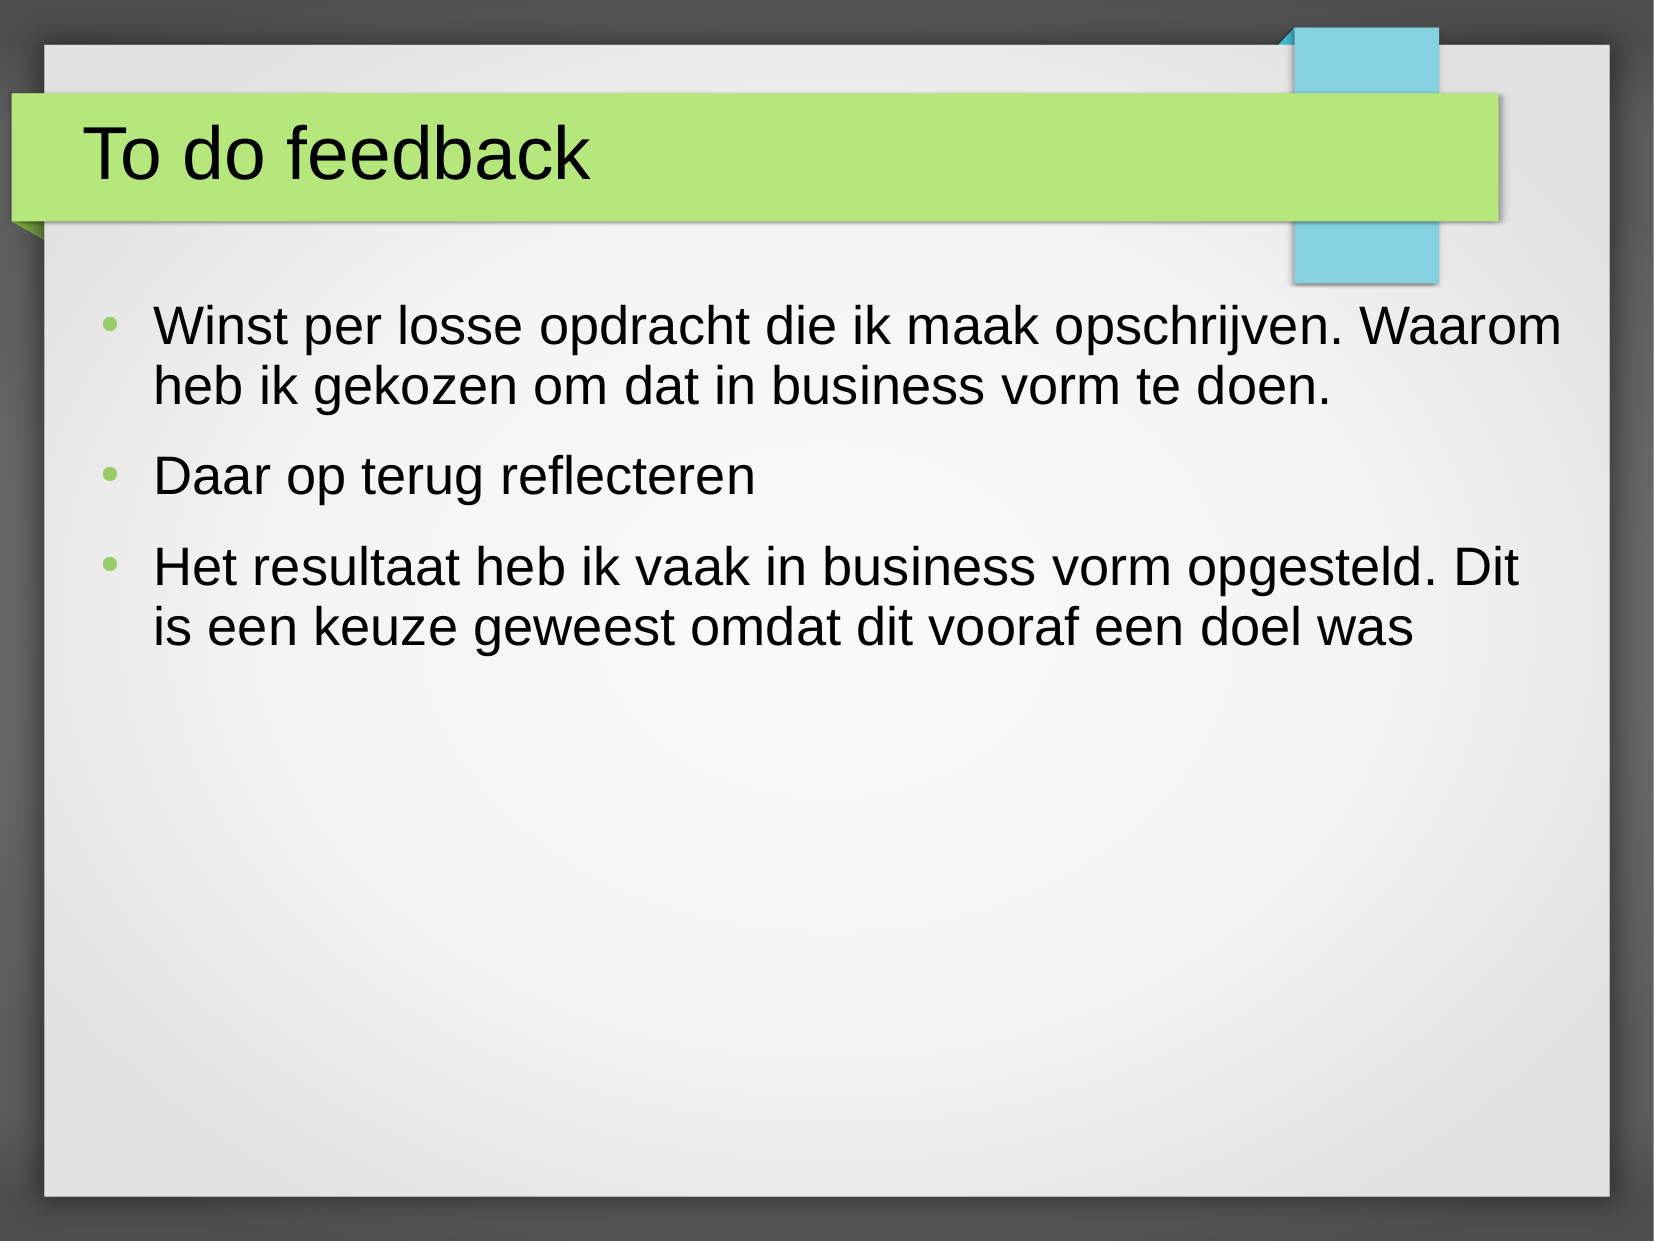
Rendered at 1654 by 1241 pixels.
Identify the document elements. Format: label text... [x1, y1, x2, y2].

picture [0, 0, 1654, 1241]
list Winst per losse opdracht die ik maak opschrijven. Waarom heb ik gekozen om dat in business vorm te doen. Daar op terug reflecteren Het resultaat heb ik vaak in business vorm opgesteld. Dit is een keuze geweest omdat dit vooraf een doel was [82, 295, 1571, 1015]
title To do feedback [82, 94, 1264, 213]
